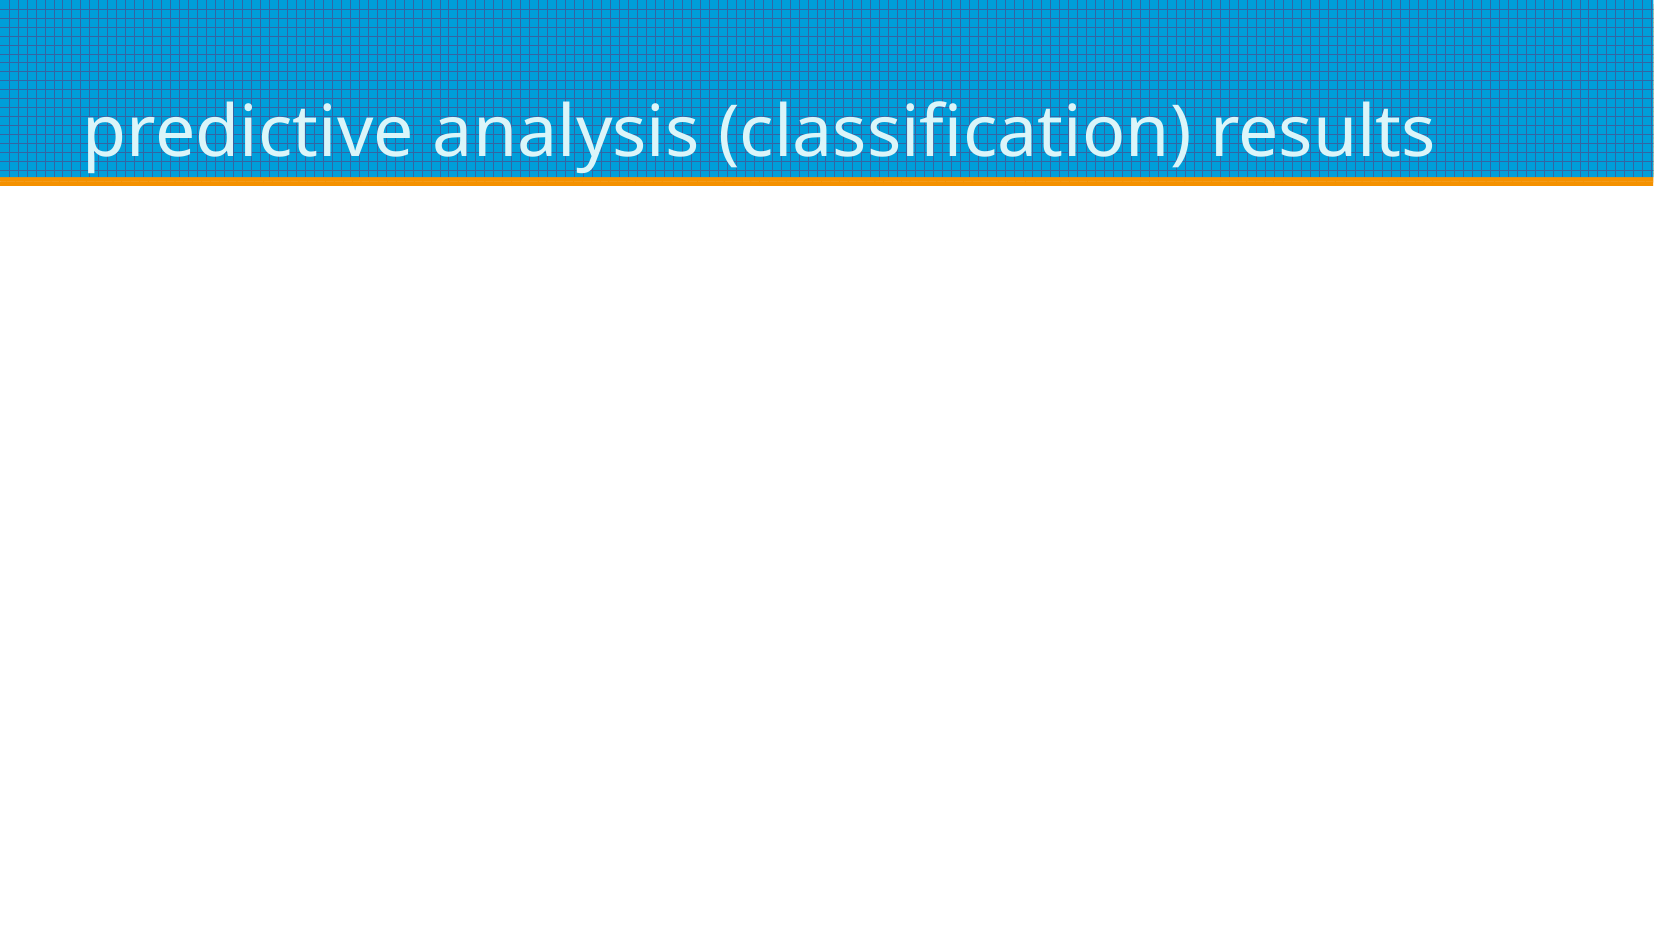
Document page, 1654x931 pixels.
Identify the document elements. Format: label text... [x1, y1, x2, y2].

title predictive analysis (classification) results [82, 14, 1571, 178]
